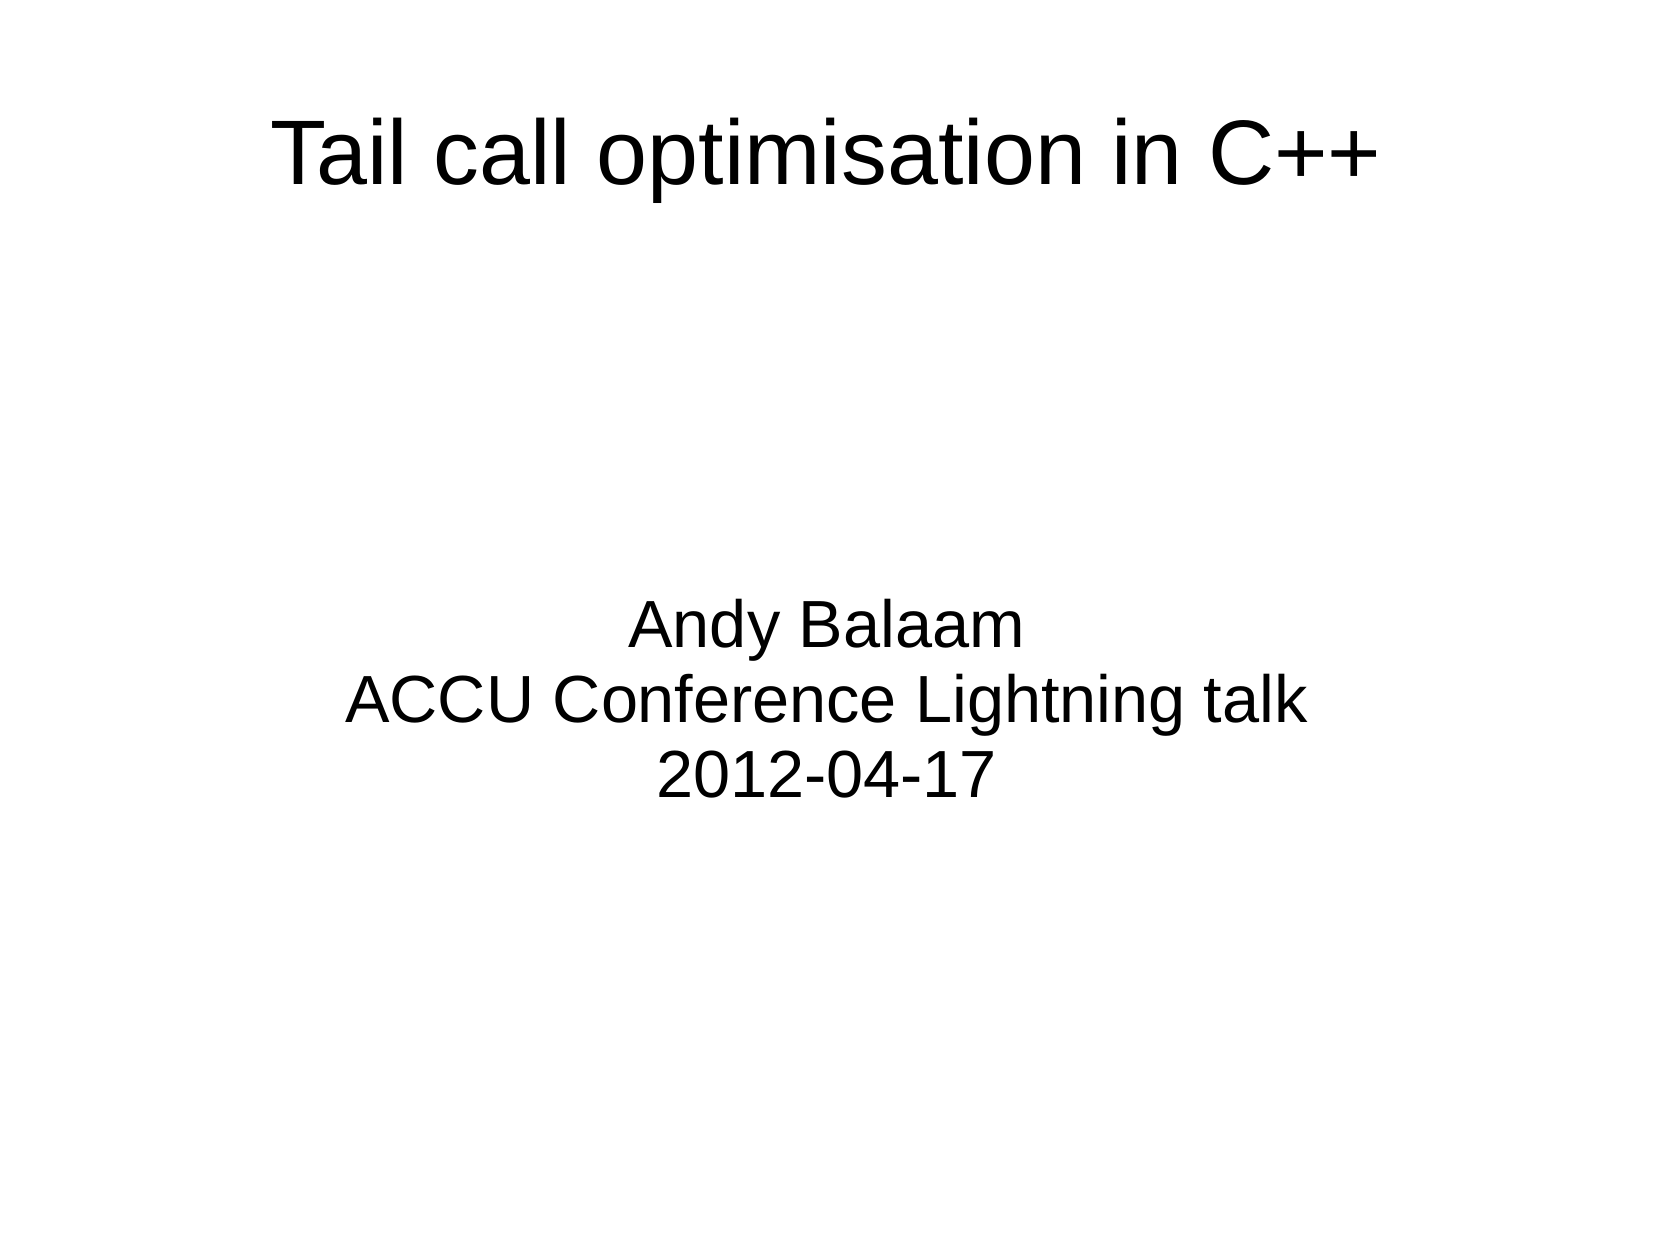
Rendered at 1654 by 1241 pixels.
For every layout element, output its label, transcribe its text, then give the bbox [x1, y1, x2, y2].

subtitle Andy Balaam ACCU Conference Lightning talk 2012-04-17 [82, 290, 1571, 1109]
title Tail call optimisation in C++ [82, 49, 1571, 257]
